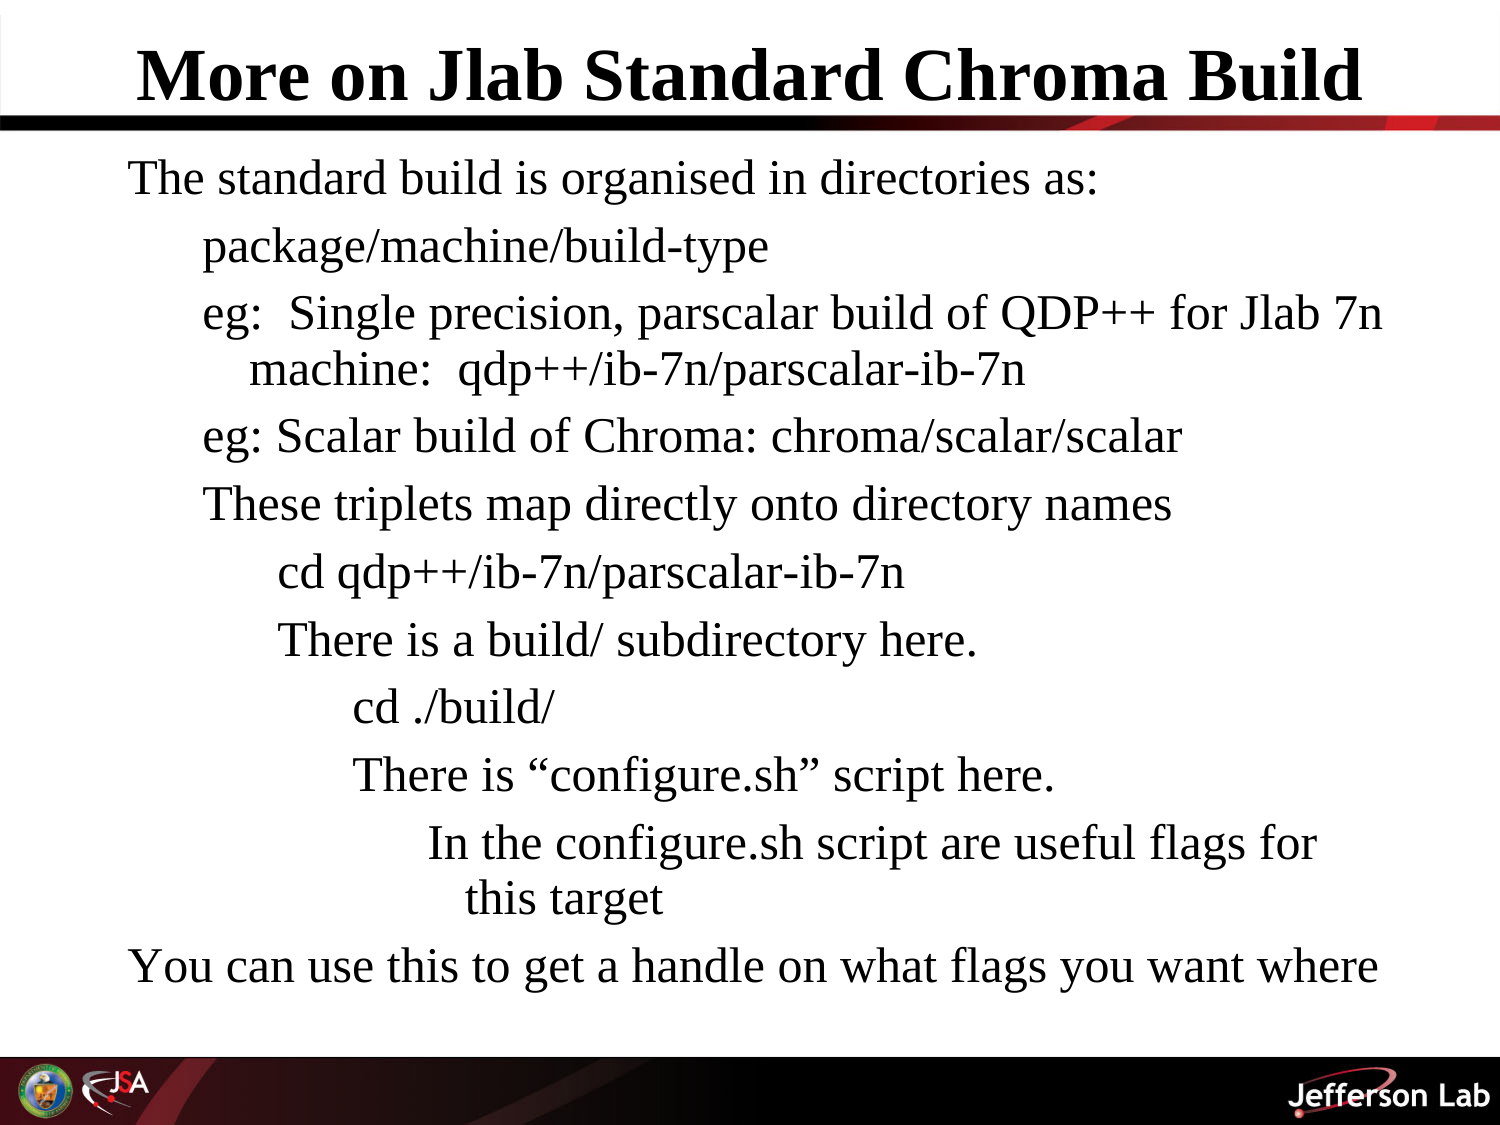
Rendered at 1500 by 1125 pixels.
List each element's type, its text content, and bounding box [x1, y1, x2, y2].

list The standard build is organised in directories as: package/machine/build-type eg: Single precision, parscalar build of QDP++ for Jlab 7n machine: qdp++/ib-7n/parscalar-ib-7n eg: Scalar build of Chroma: chroma/scalar/scalar These triplets map directly onto directory names cd qdp++/ib-7n/parscalar-ib-7n There is a build/ subdirectory here. cd ./build/ There is “configure.sh” script here. In the configure.sh script are useful flags for this target You can use this to get a handle on what flags you want where [127, 149, 1403, 1049]
picture [0, 0, 1500, 1125]
title More on Jlab Standard Chroma Build [112, 7, 1388, 143]
